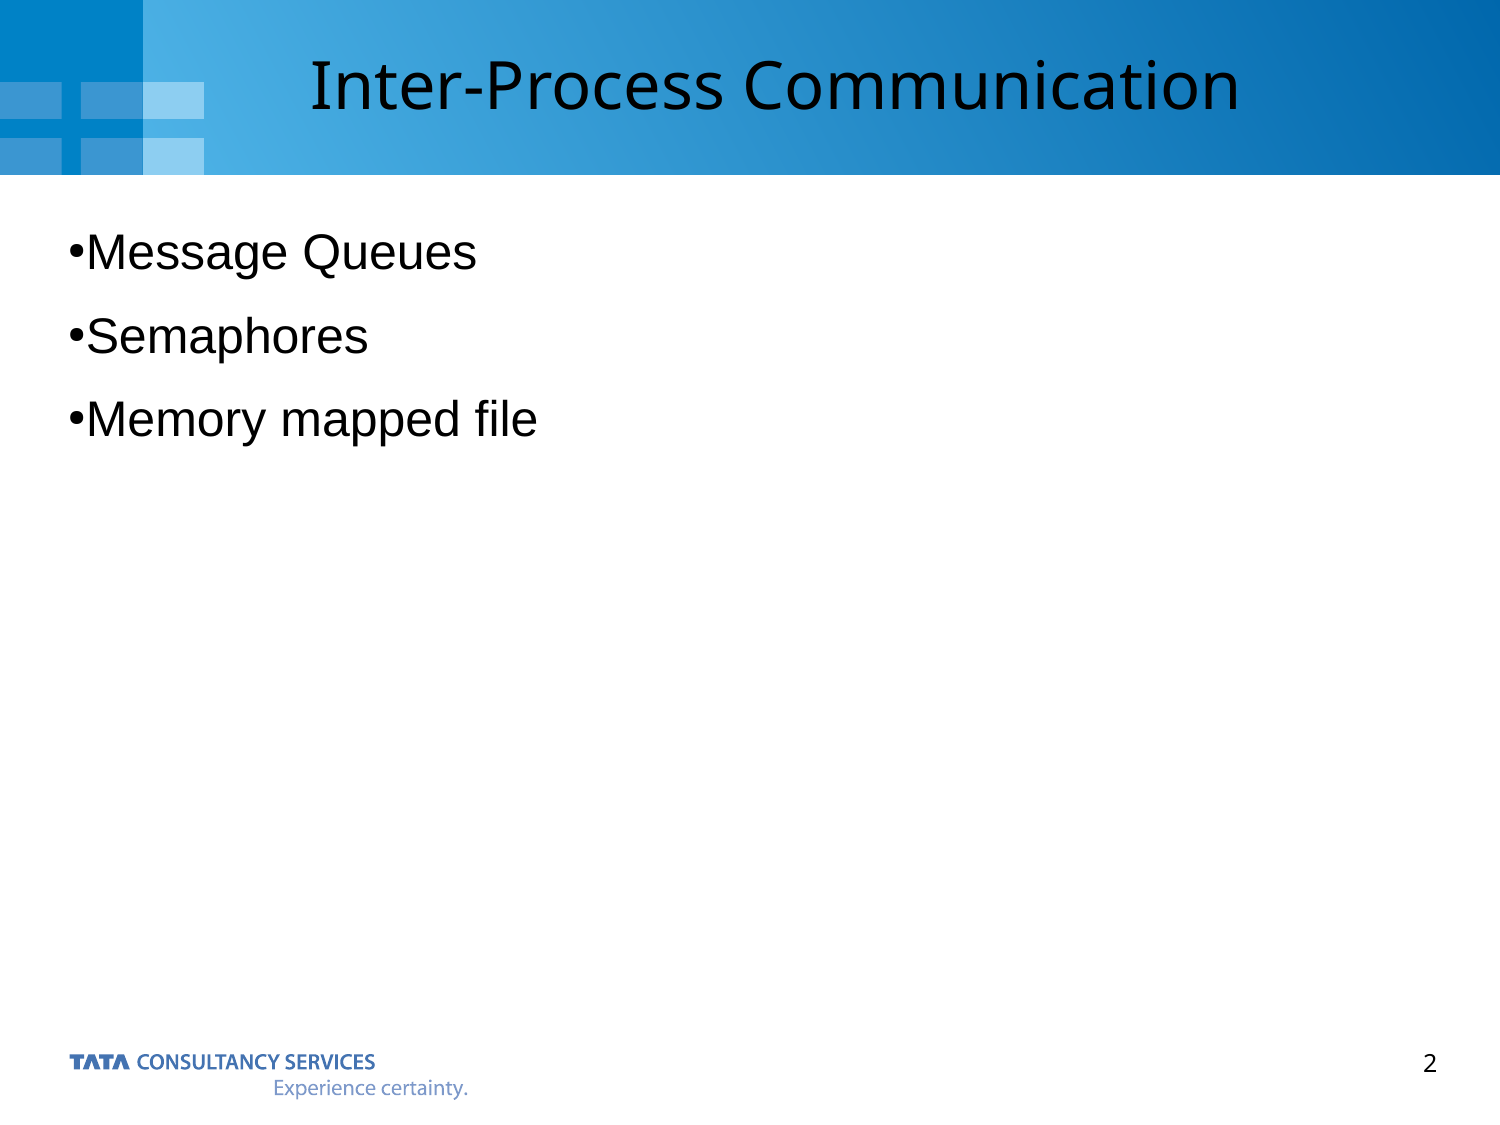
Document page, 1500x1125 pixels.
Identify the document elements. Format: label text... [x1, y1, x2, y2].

text_box Inter-Process Communication [224, 11, 1347, 154]
text_box Message Queues Semaphores Memory mapped file [35, 188, 1465, 1040]
